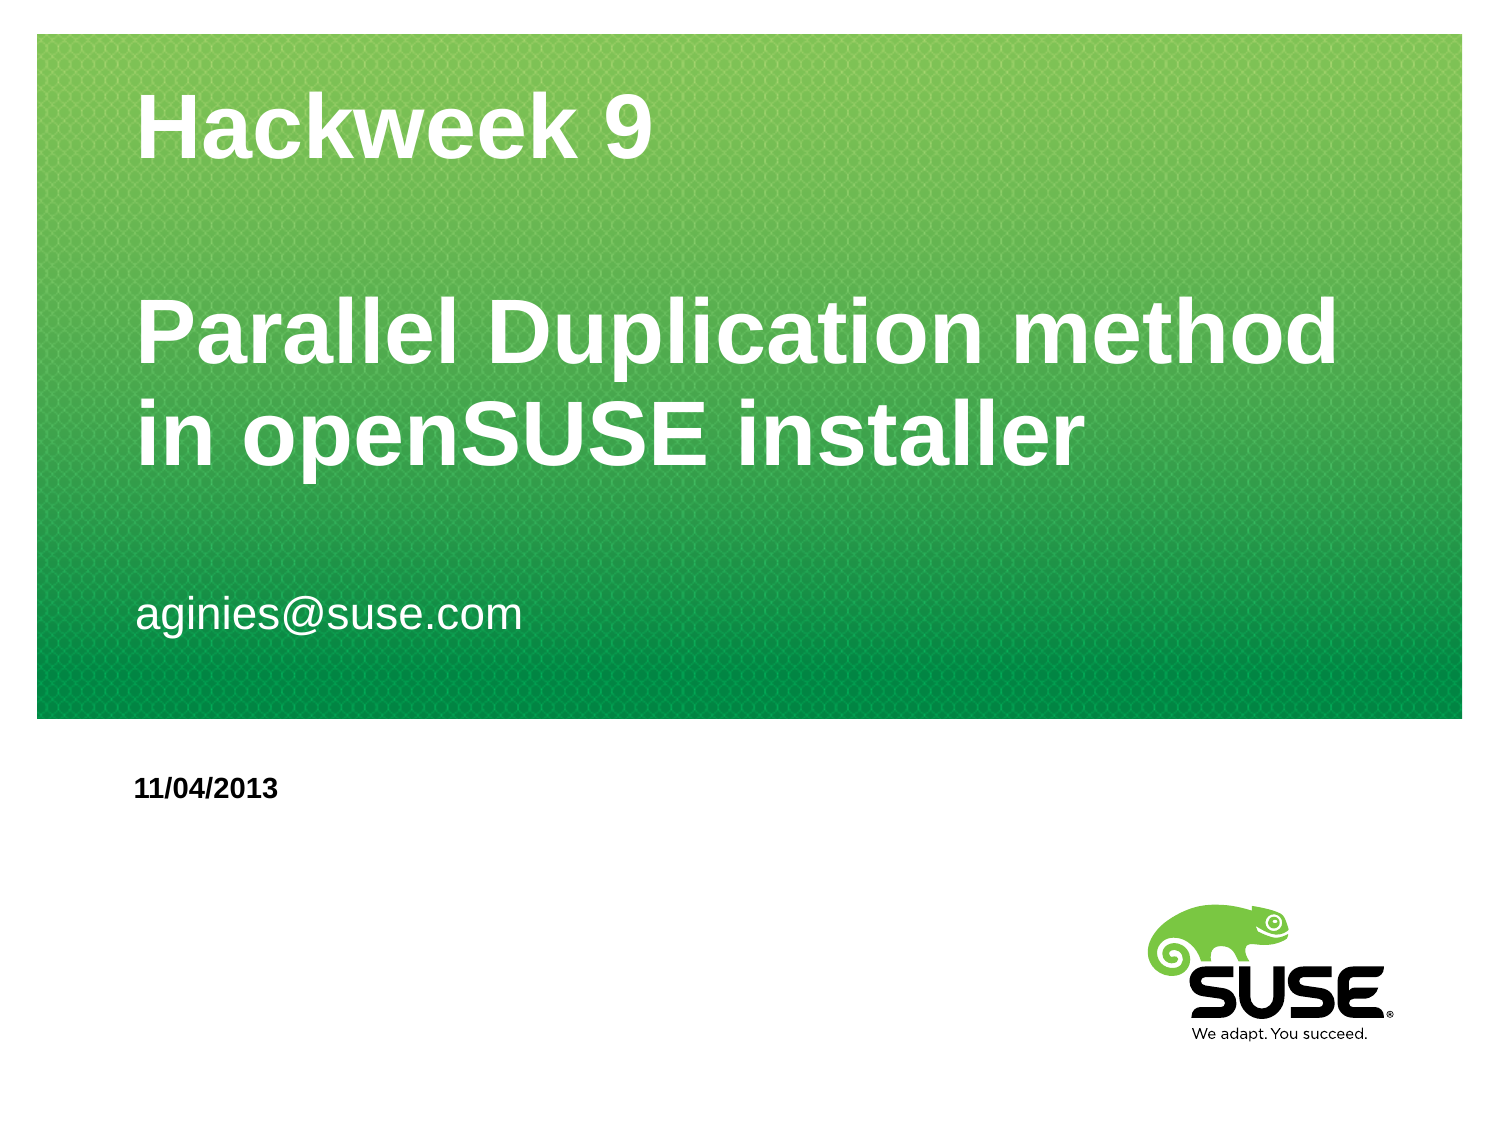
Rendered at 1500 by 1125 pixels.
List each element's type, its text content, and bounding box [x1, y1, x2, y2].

picture [37, 34, 1463, 719]
title Hackweek 9 Parallel Duplication method in openSUSE installer aginies@suse.com [135, 75, 1409, 640]
subtitle 11/04/2013 [133, 772, 758, 969]
